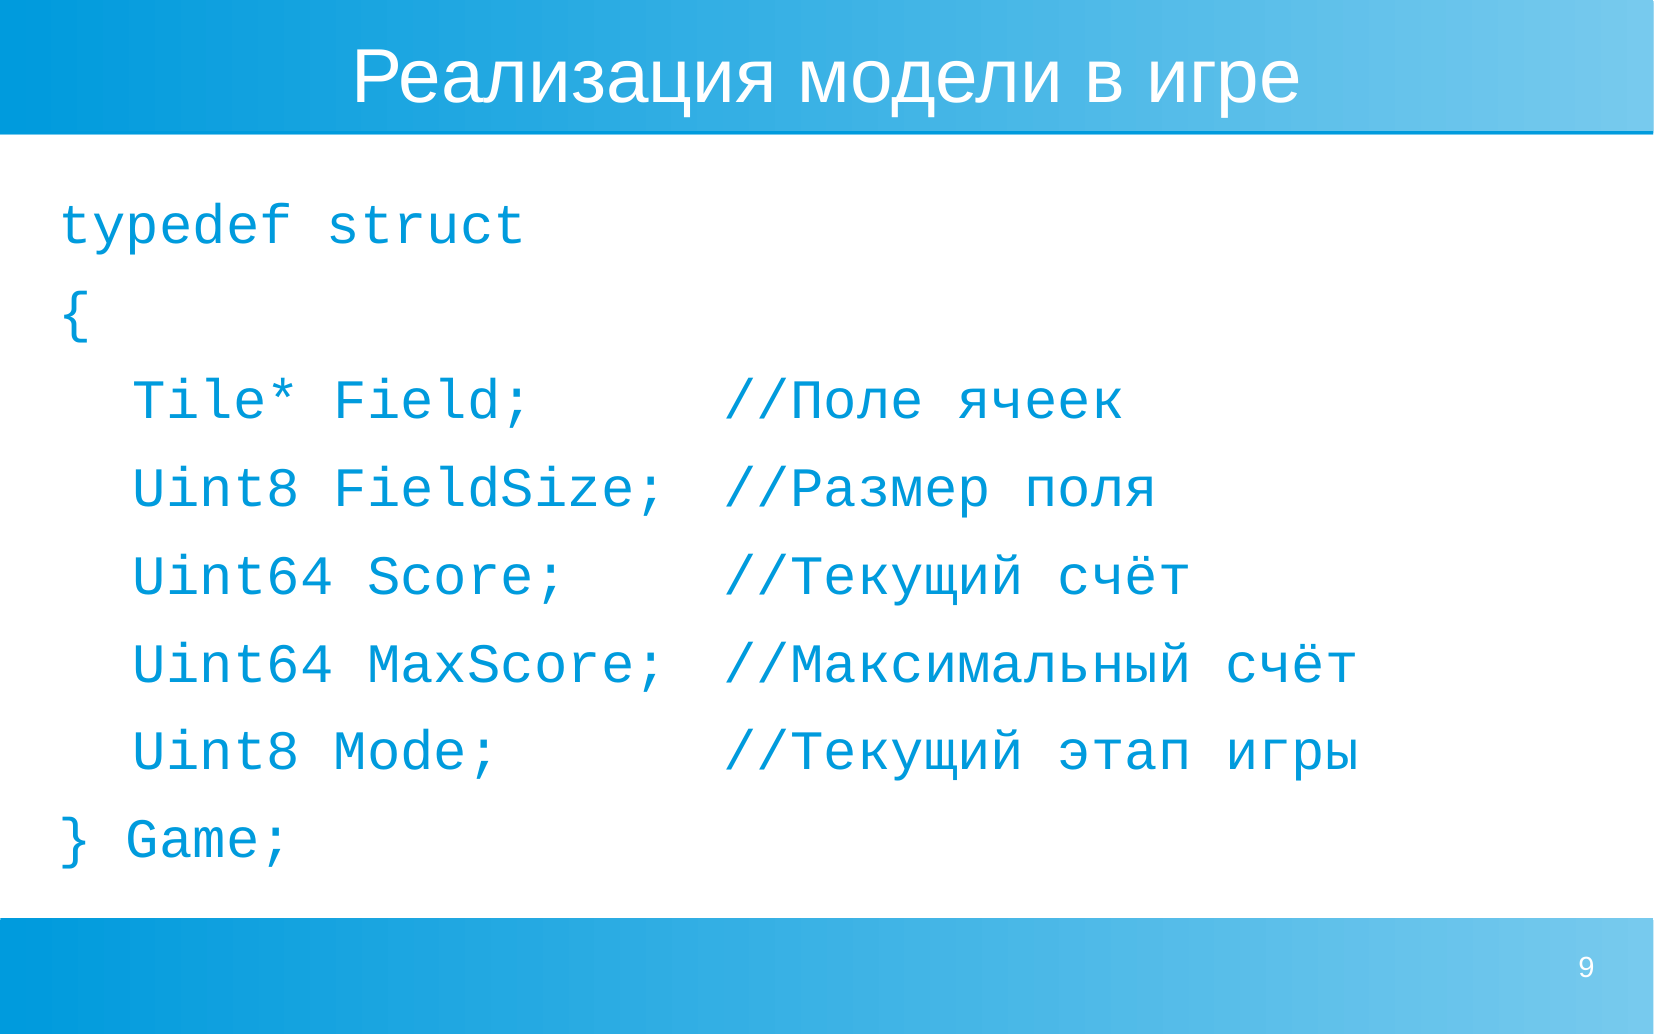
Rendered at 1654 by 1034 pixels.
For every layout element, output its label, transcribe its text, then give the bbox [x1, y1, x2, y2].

title Реализация модели в игре [59, 32, 1595, 120]
list typedef struct { Tile* Field; //Поле ячеек Uint8 FieldSize; //Размер поля Uint64 Score; //Текущий счёт Uint64 MaxScore; //Максимальный счёт Uint8 Mode; //Текущий этап игры } Game; [59, 196, 1595, 853]
